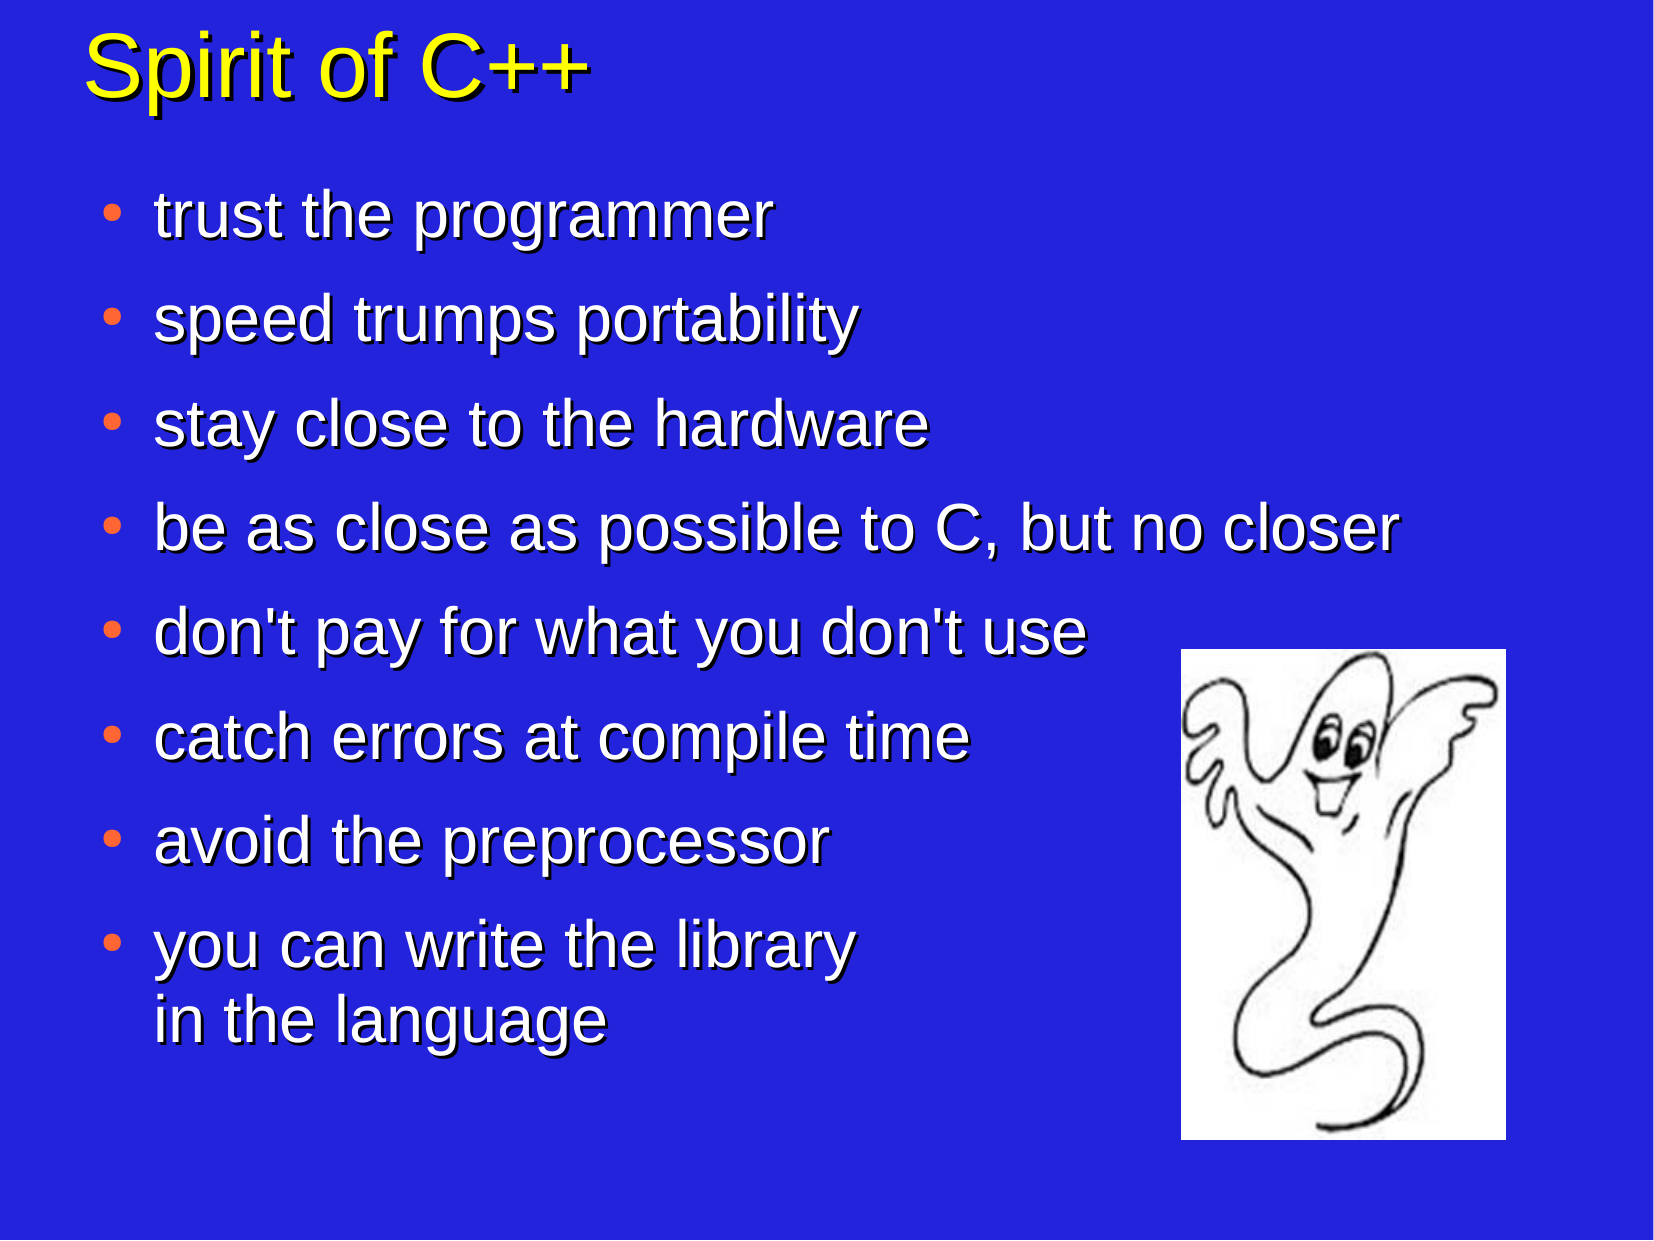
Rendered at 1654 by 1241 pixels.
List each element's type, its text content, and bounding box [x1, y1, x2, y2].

picture [1181, 649, 1506, 1140]
list trust the programmer speed trumps portability stay close to the hardware be as close as possible to C, but no closer don't pay for what you don't use catch errors at compile time avoid the preprocessor you can write the library in the language [82, 177, 1571, 1182]
title Spirit of C++ [82, 2, 1571, 130]
